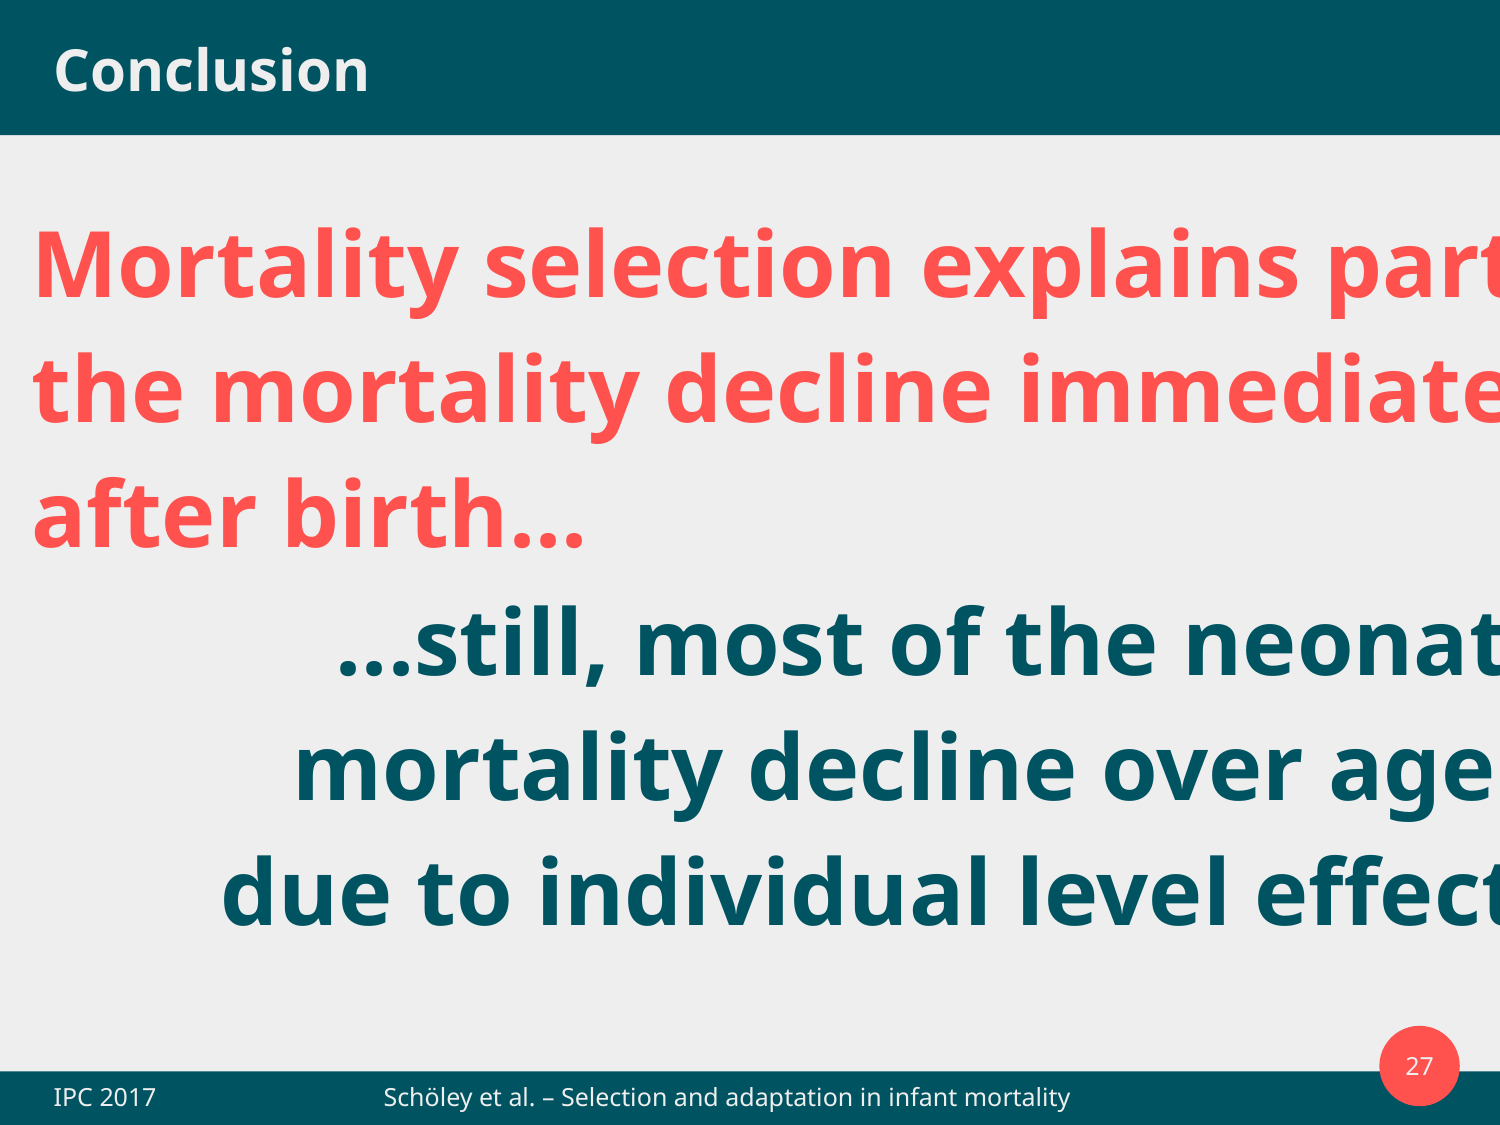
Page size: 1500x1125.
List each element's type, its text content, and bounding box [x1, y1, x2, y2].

text_box ...still, most of the neonatal mortality decline over age is due to individual level effects. [205, 570, 1472, 948]
title Conclusion [53, 0, 1447, 141]
text_box Mortality selection explains part of the mortality decline immediately after birth... [16, 192, 1485, 571]
